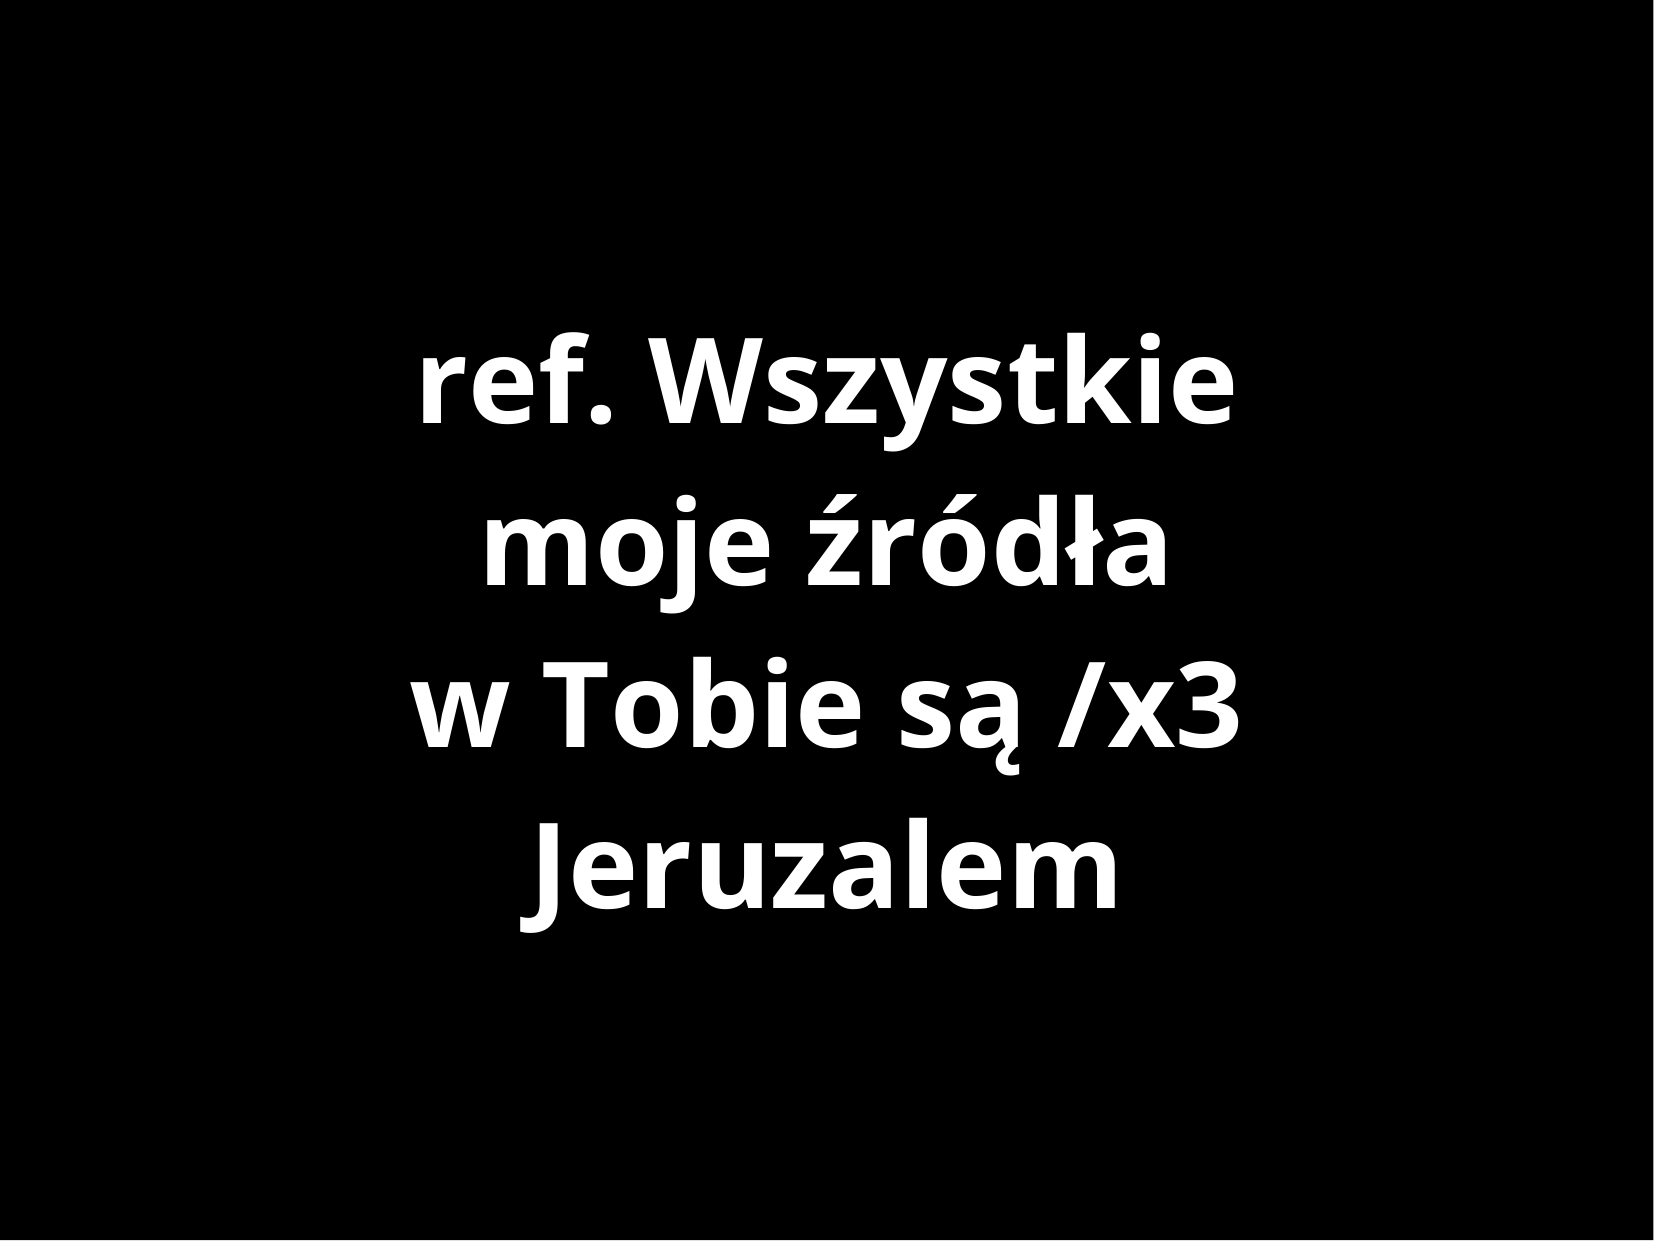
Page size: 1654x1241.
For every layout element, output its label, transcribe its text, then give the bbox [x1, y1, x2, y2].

title ref. Wszystkie moje źródła w Tobie są /x3 Jeruzalem [0, 0, 1654, 1241]
